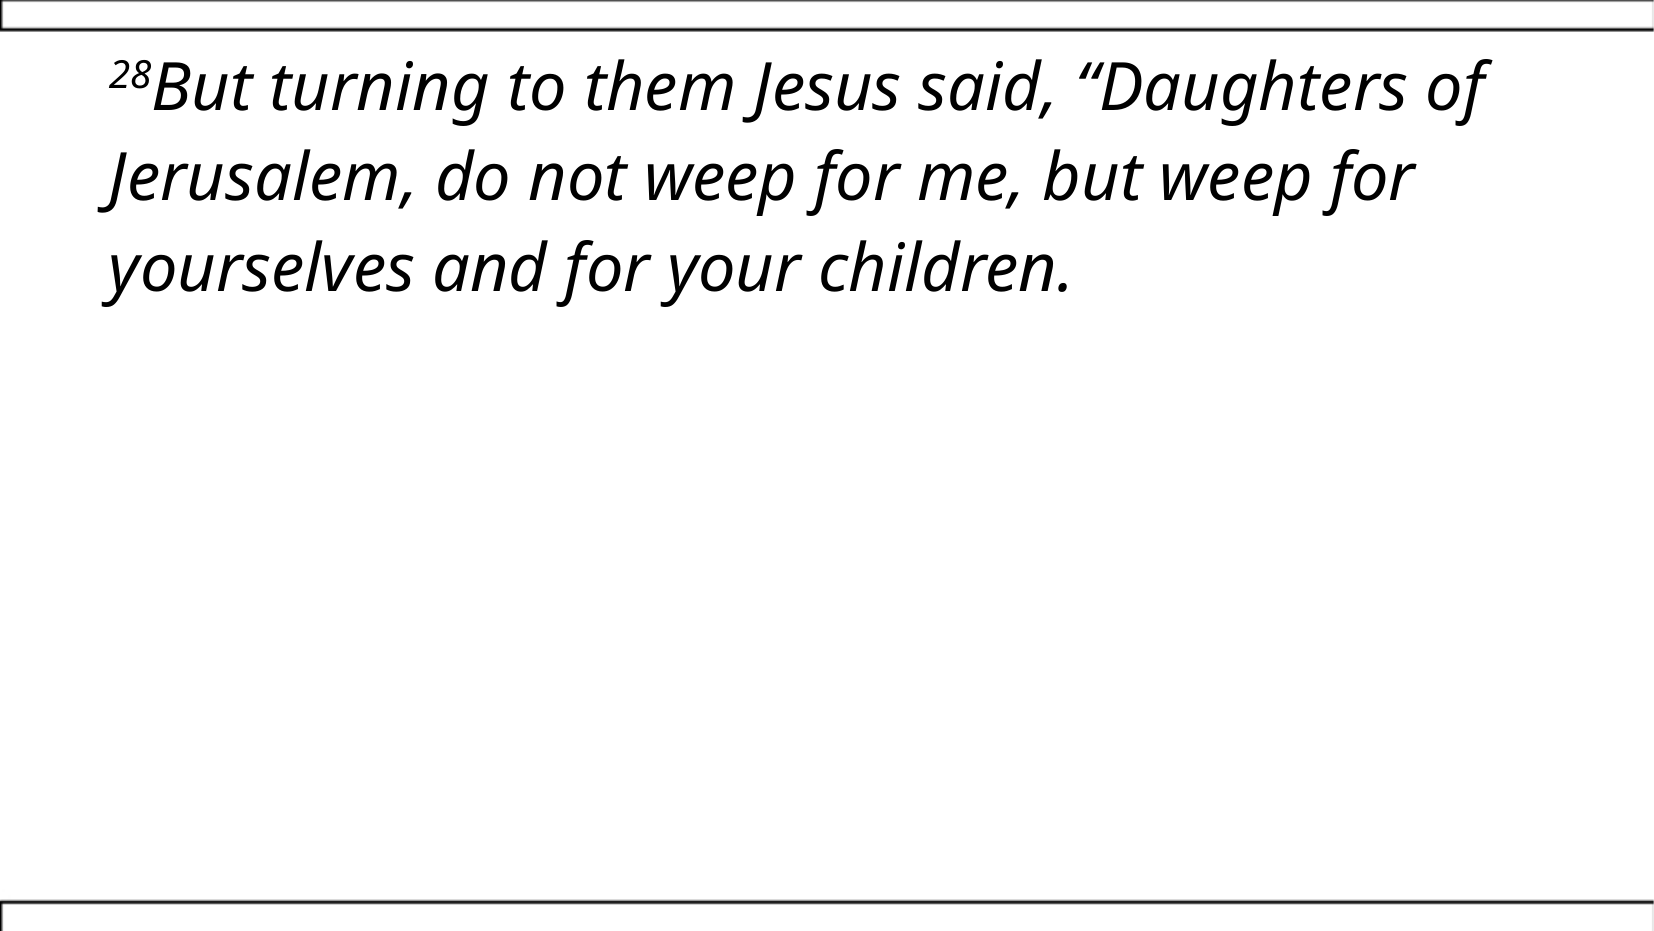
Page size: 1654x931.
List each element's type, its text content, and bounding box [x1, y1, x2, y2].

picture [0, 0, 1654, 931]
text_box 28But turning to them Jesus said, “Daughters of Jerusalem, do not weep for me, but weep for yourselves and for your children. [94, 31, 1580, 317]
